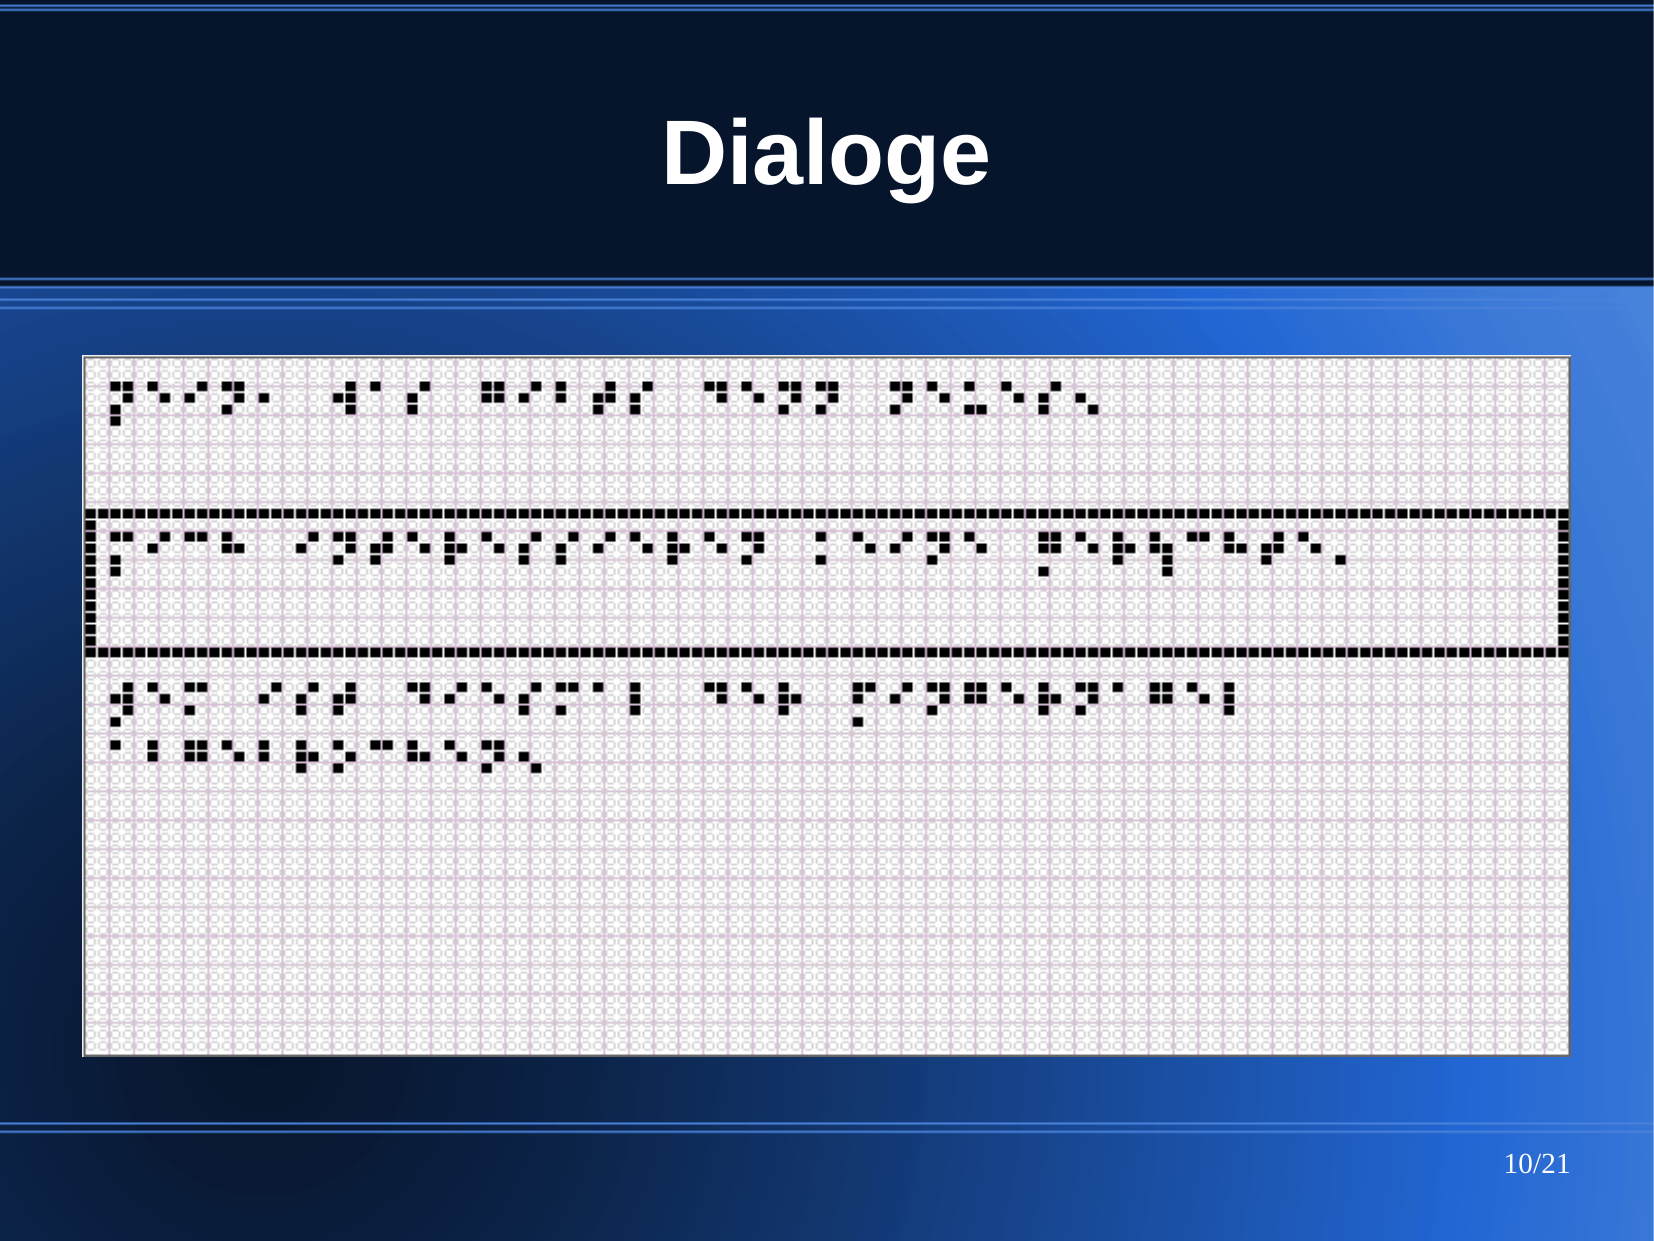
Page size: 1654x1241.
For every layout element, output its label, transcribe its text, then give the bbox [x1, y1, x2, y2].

picture [0, 0, 1654, 1241]
title Dialoge [82, 49, 1571, 257]
